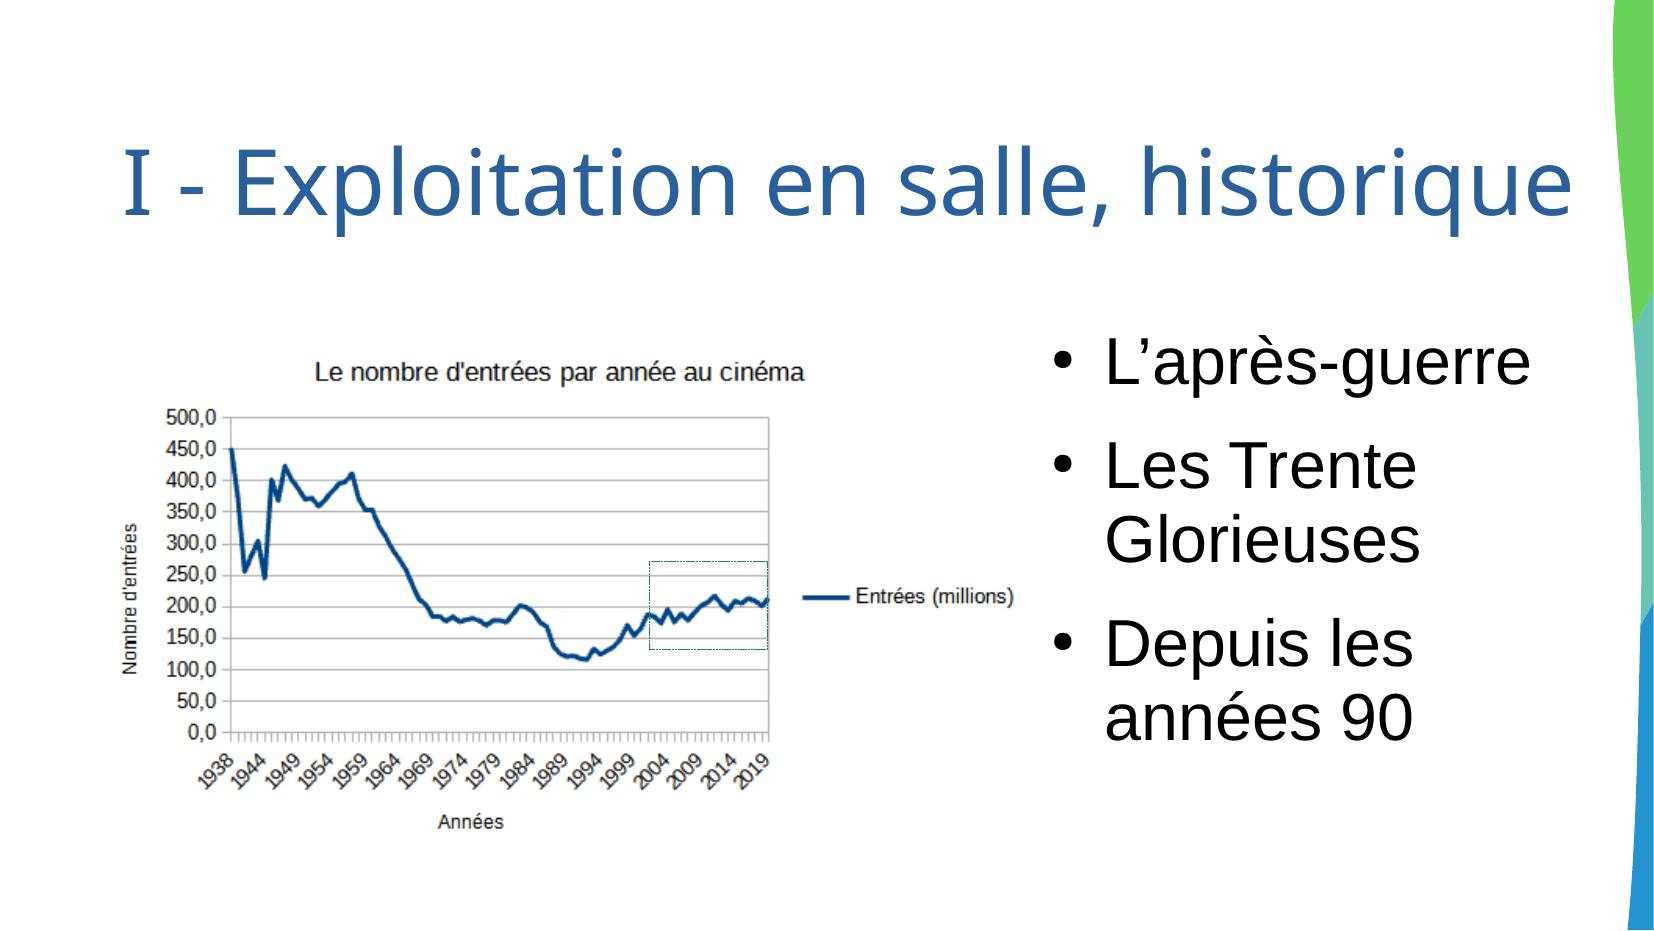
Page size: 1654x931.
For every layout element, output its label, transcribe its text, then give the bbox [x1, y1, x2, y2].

picture [88, 331, 1034, 865]
title I - Exploitation en salle, historique [51, 55, 1595, 305]
list L’après-guerre Les Trente Glorieuses Depuis les années 90 [1033, 324, 1571, 865]
